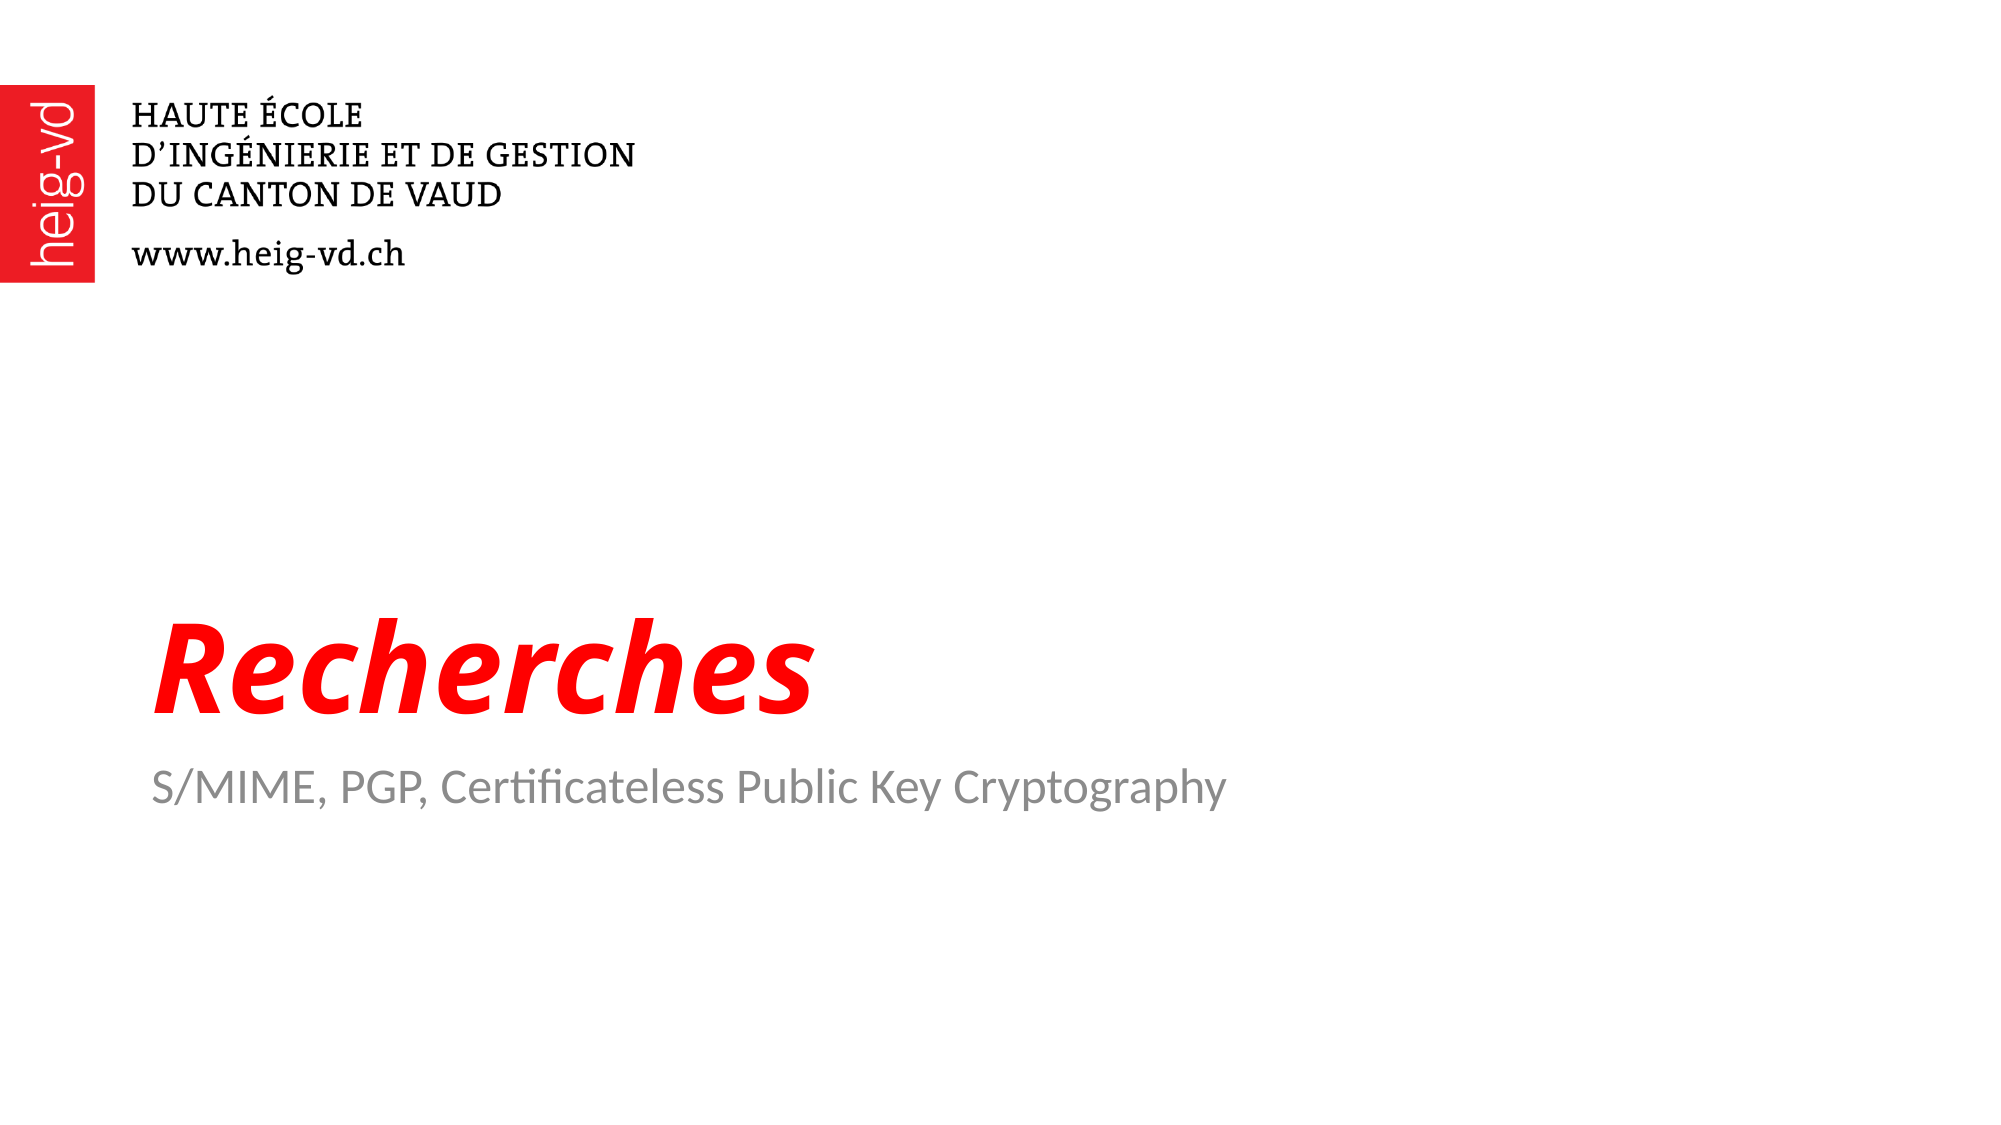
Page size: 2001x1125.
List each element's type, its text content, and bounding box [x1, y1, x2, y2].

list S/MIME, PGP, Certificateless Public Key Cryptography [136, 752, 1862, 999]
title Recherches [136, 280, 1862, 749]
picture [0, 85, 654, 283]
